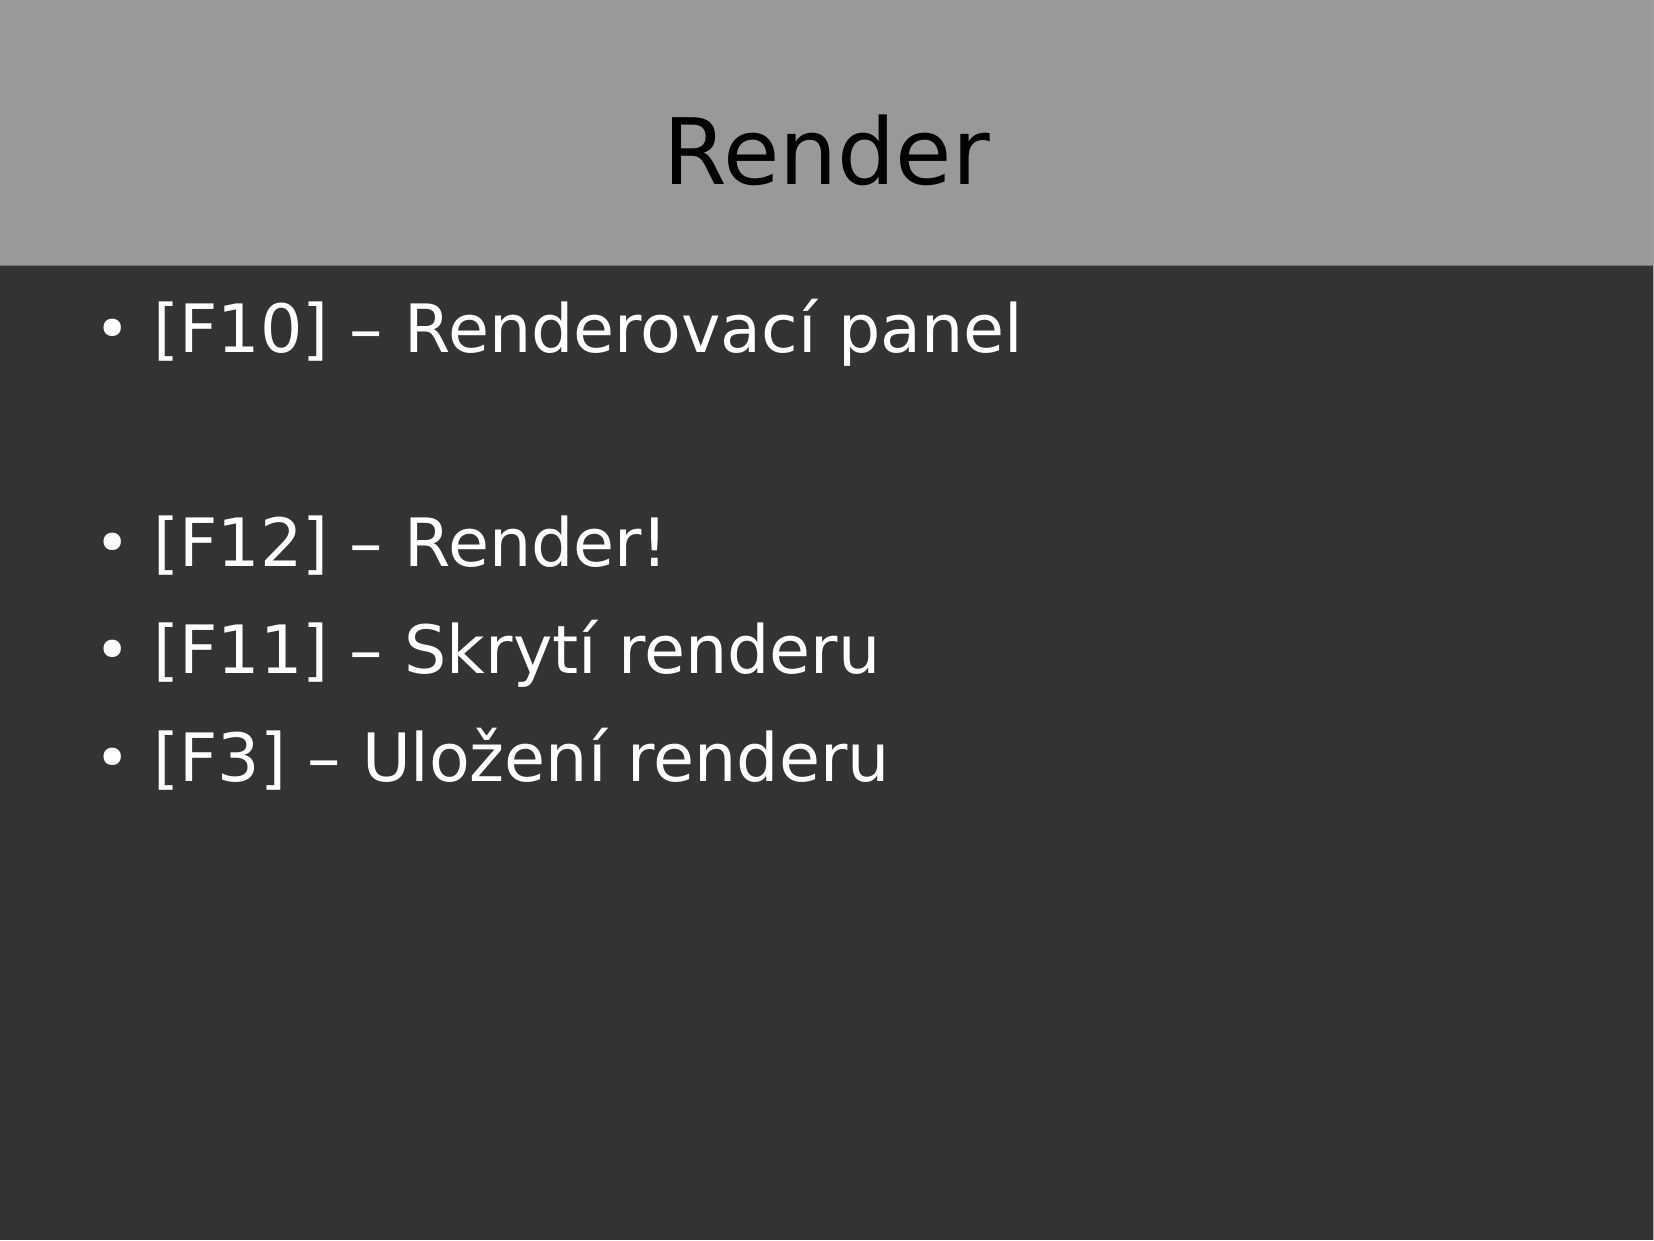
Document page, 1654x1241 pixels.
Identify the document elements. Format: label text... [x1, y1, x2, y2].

list [F10] – Renderovací panel [F12] – Render! [F11] – Skrytí renderu [F3] – Uložení renderu [82, 290, 1571, 1094]
title Render [82, 56, 1571, 250]
